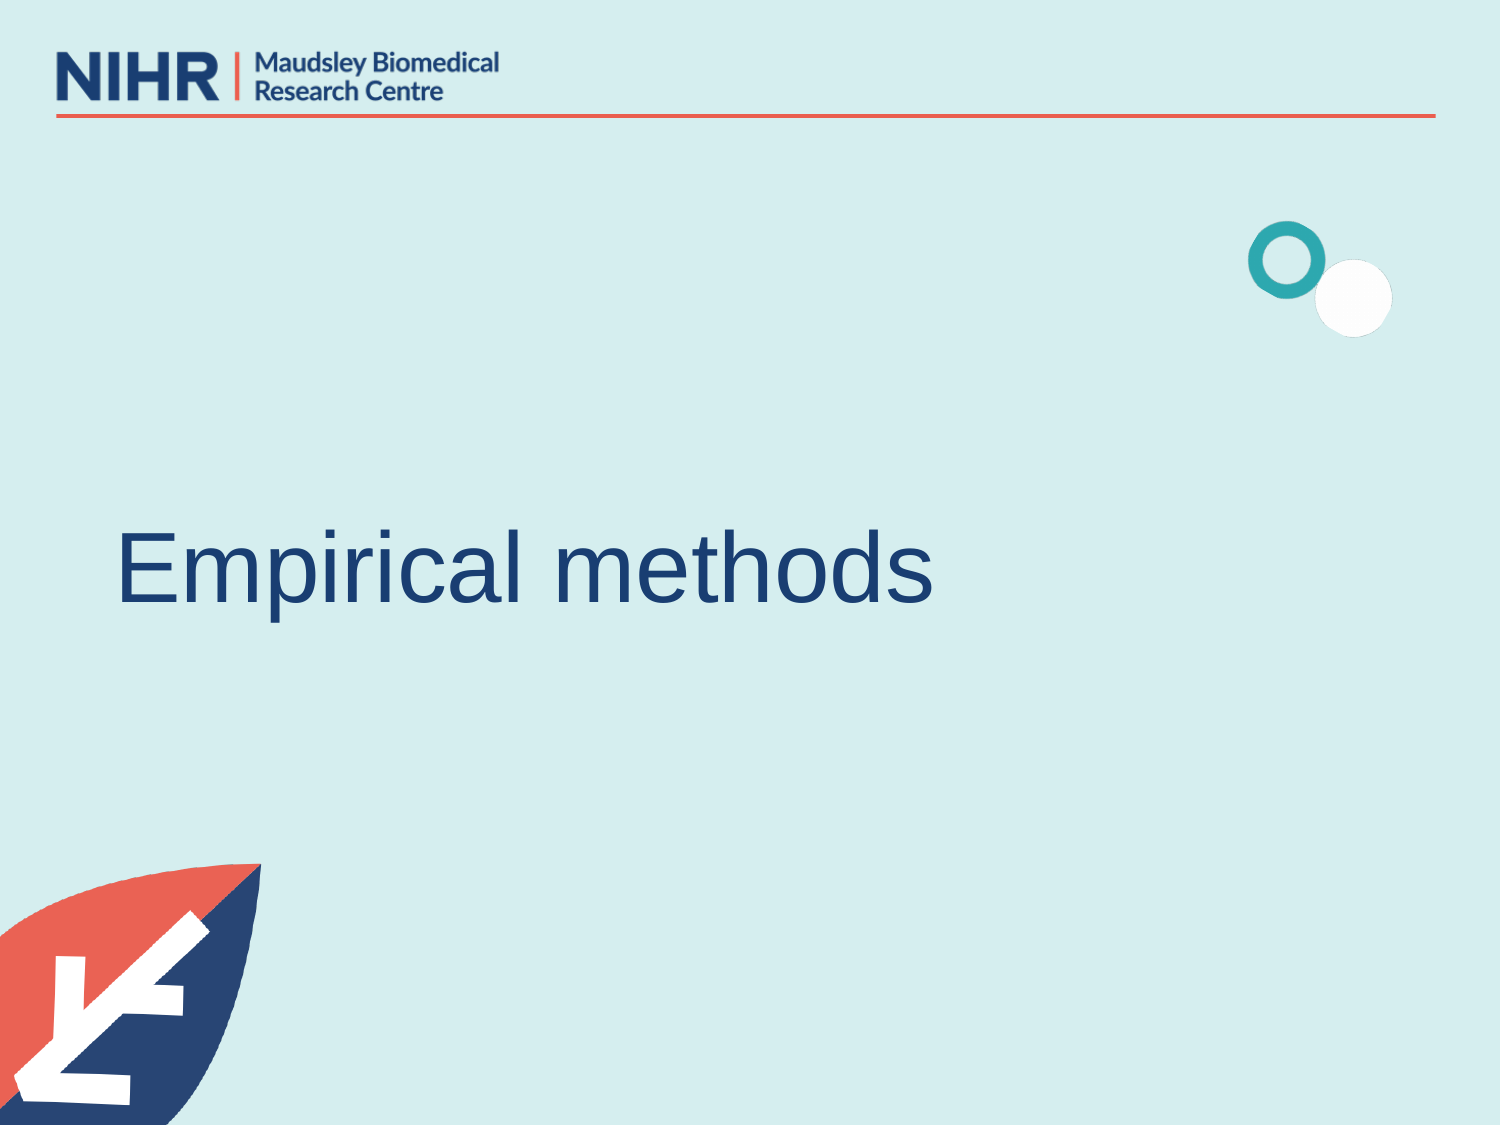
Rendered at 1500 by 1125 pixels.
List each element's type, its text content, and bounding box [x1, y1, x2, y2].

title Empirical methods [99, 453, 1393, 672]
picture [27, 17, 528, 136]
picture [0, 770, 347, 1125]
